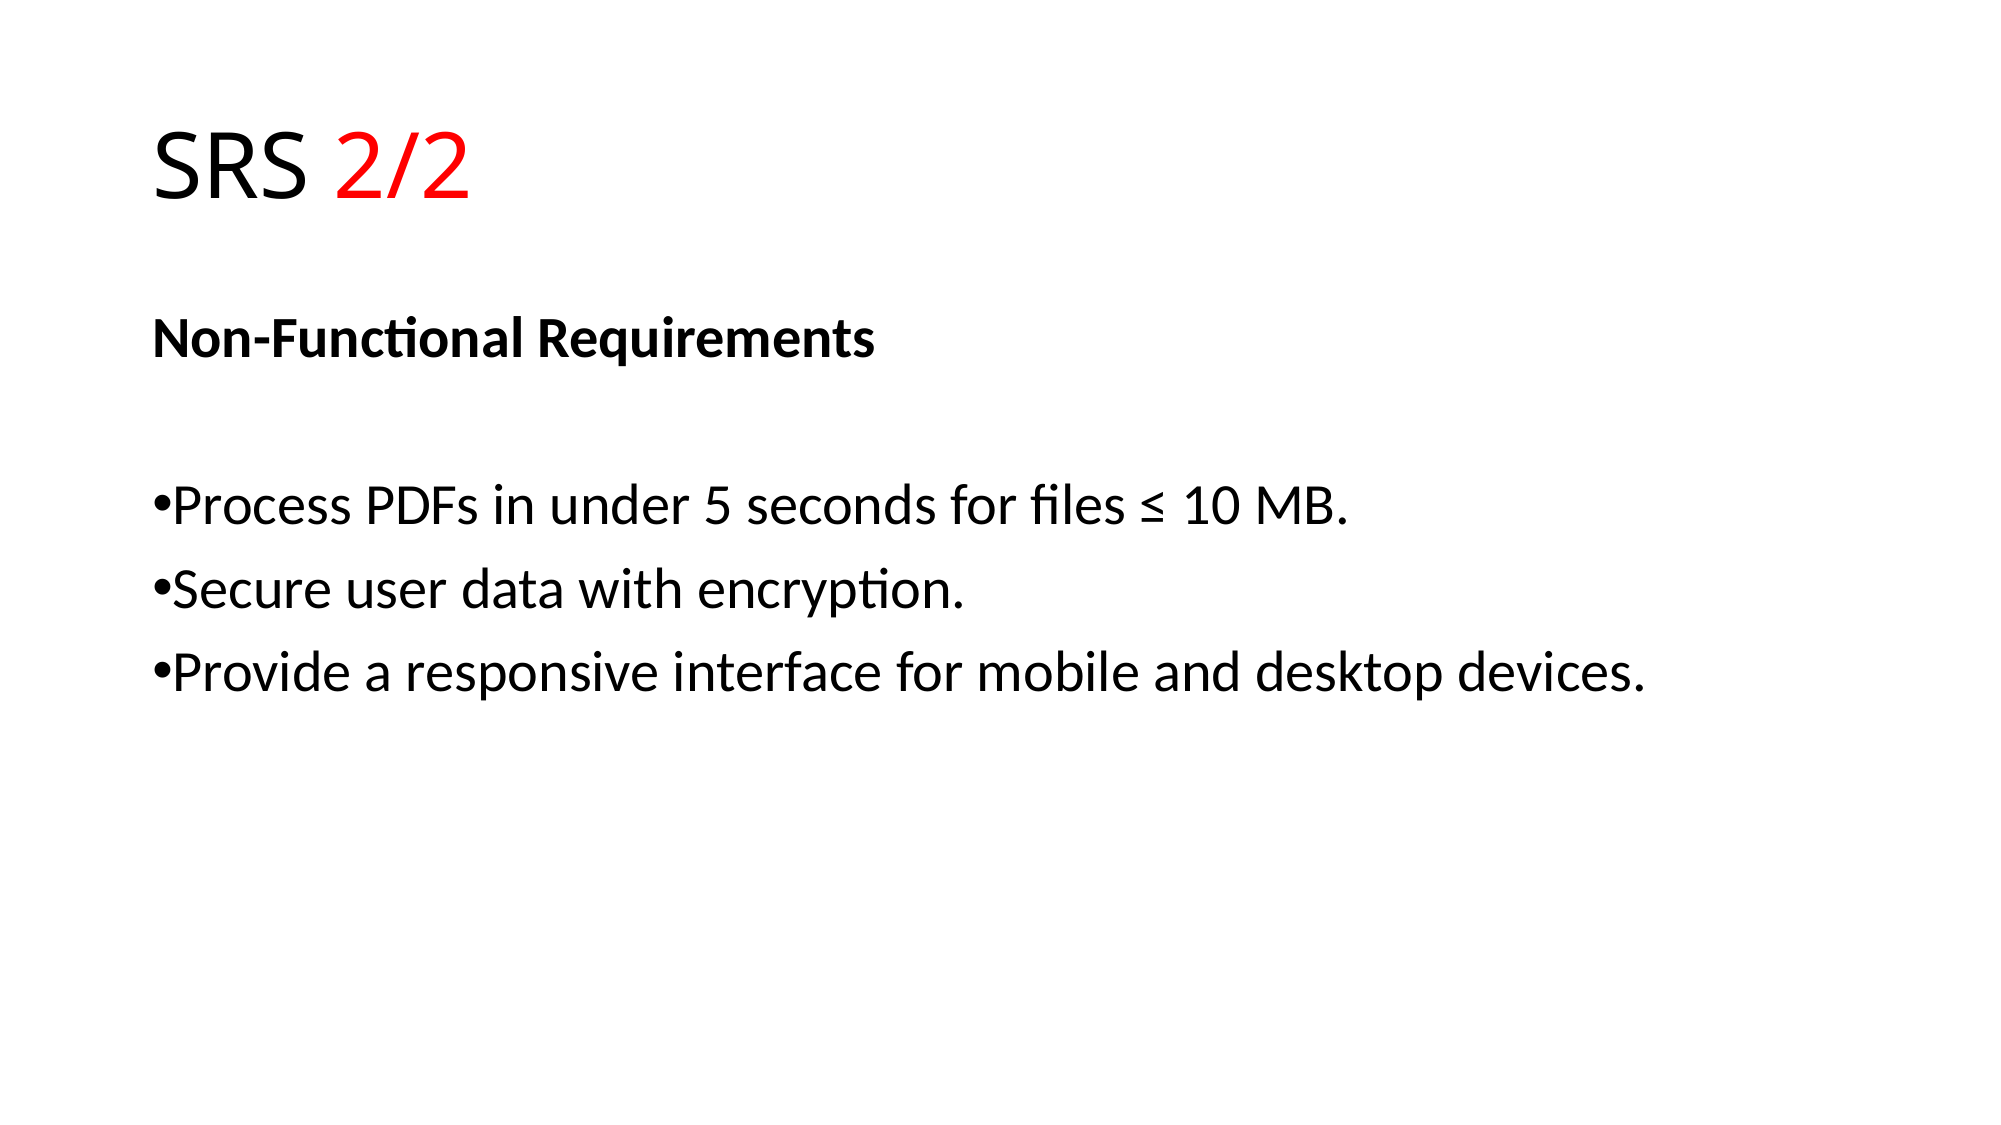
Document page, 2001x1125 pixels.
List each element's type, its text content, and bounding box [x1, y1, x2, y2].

list Non-Functional Requirements Process PDFs in under 5 seconds for files ≤ 10 MB. Secure user data with encryption. Provide a responsive interface for mobile and desktop devices. [137, 299, 1863, 1014]
title SRS 2/2 [137, 59, 1863, 278]
